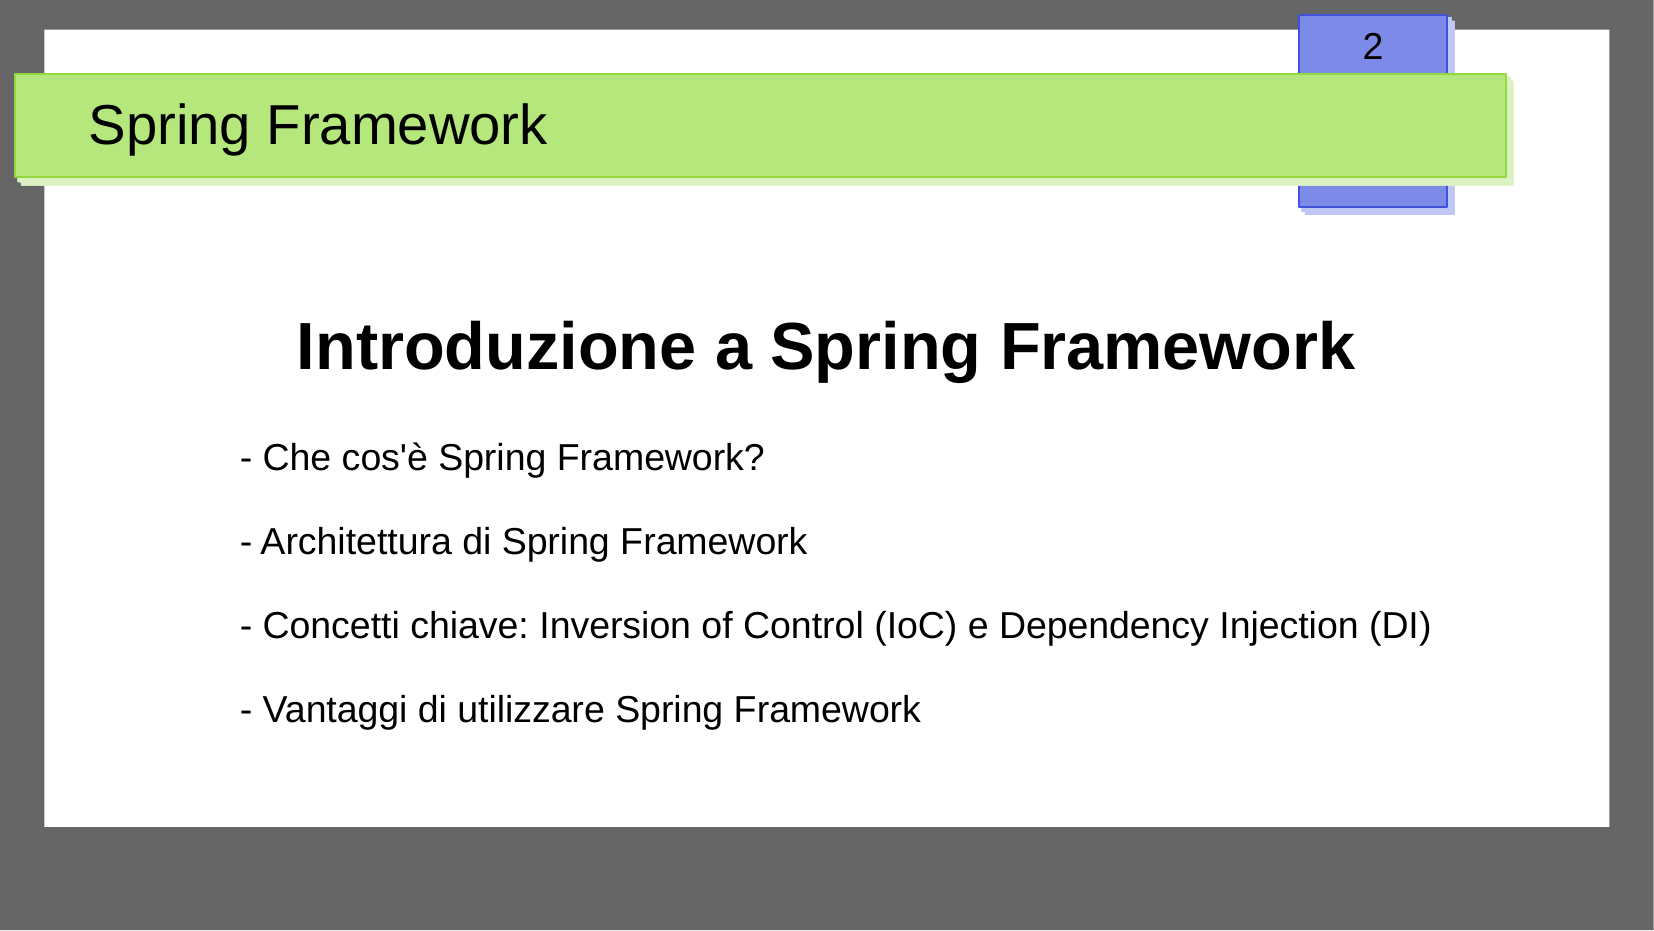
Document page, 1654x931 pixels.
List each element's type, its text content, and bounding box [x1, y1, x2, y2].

text_box <number> [1272, 18, 1474, 74]
subtitle Introduzione a Spring Framework [88, 221, 1565, 473]
text_box - Che cos'è Spring Framework? - Architettura di Spring Framework - Concetti chiave: Inversion of Control (IoC) e Dependency Injection (DI) - Vantaggi di utilizzare Spring Framework [224, 429, 1447, 739]
title Spring Framework [88, 73, 1506, 178]
